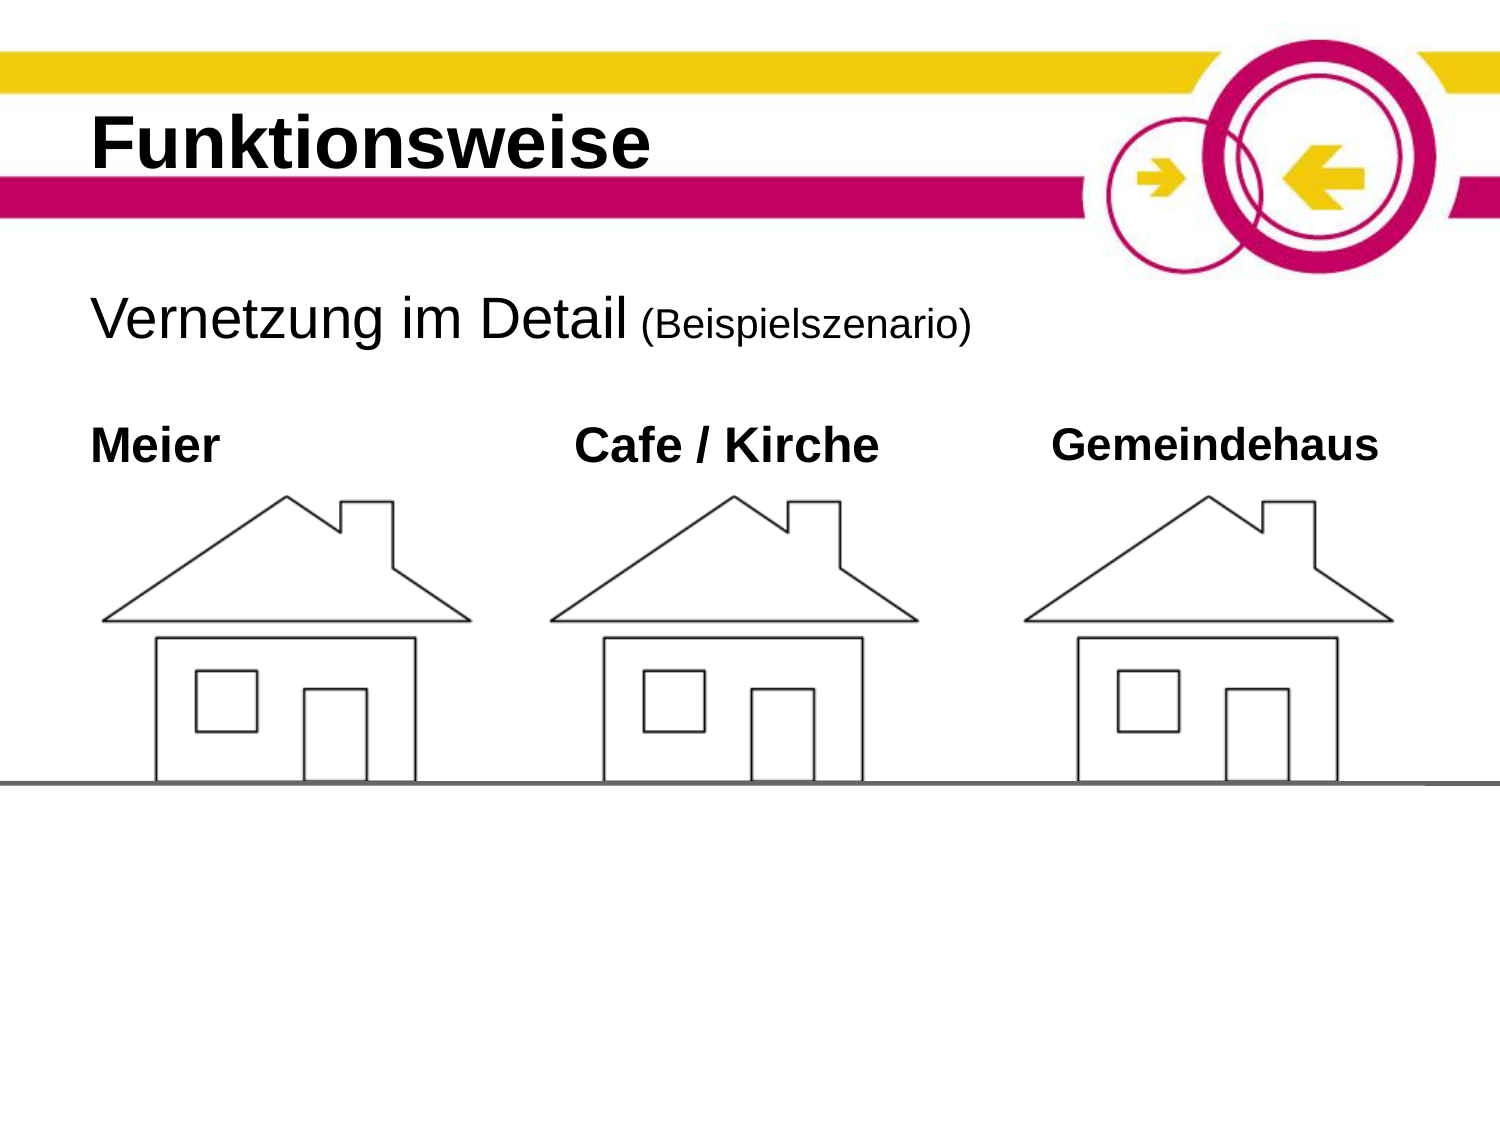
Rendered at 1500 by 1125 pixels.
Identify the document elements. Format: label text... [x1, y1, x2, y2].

text_box Funktionsweise [75, 11, 1425, 200]
text_box Cafe / Kirche [559, 397, 957, 485]
picture [549, 495, 920, 781]
picture [1023, 495, 1395, 781]
text_box Gemeindehaus [1036, 397, 1406, 485]
text_box Meier [75, 397, 383, 485]
text_box Vernetzung im Detail (Beispielszenario) [75, 252, 1425, 365]
picture [101, 495, 473, 781]
